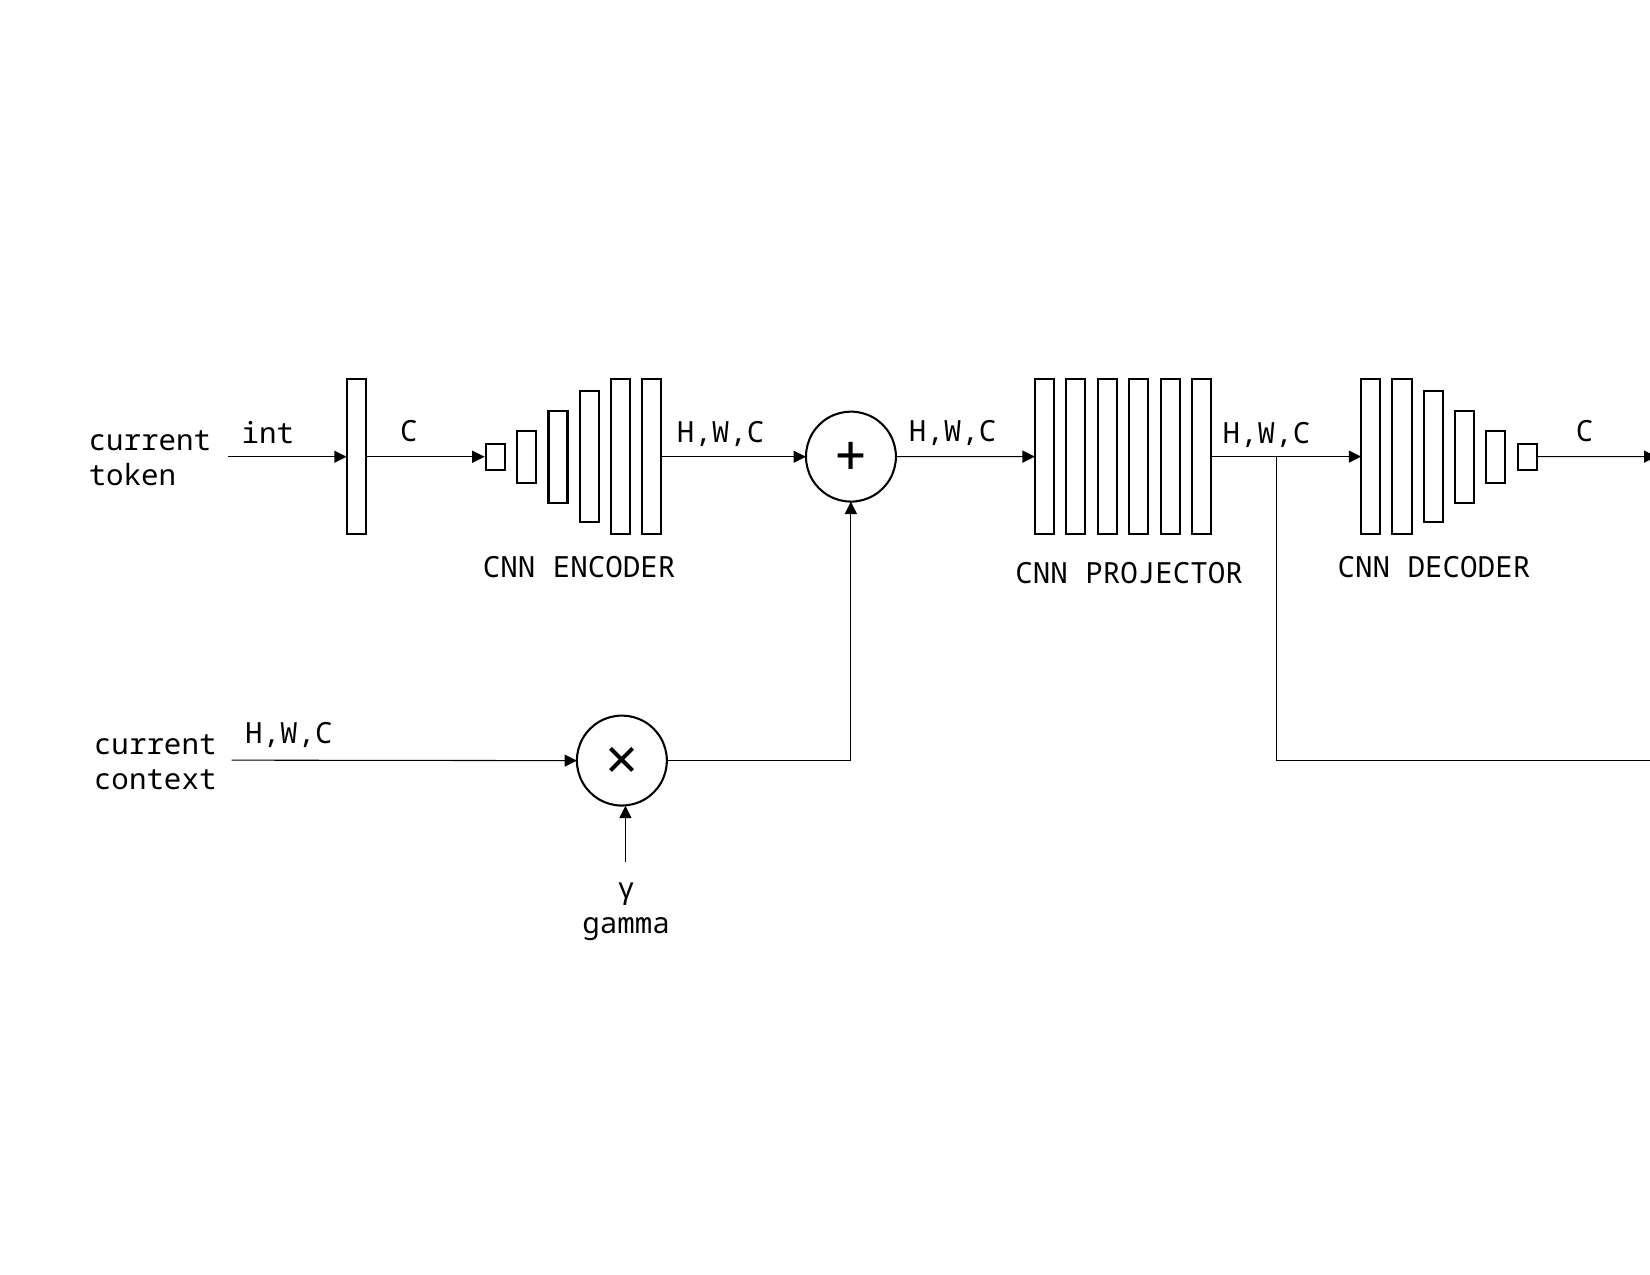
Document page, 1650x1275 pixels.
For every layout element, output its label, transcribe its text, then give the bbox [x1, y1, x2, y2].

text_box H,W,C [662, 406, 780, 456]
text_box × [576, 715, 667, 806]
text_box + [806, 411, 896, 502]
text_box CNN PROJECTOR [1000, 546, 1258, 597]
text_box γ gamma [567, 861, 685, 947]
text_box int [226, 407, 310, 458]
text_box current context [79, 717, 232, 803]
text_box H,W,C [894, 404, 1012, 455]
text_box H,W,C [230, 707, 348, 758]
text_box C [385, 404, 433, 455]
text_box H,W,C [1207, 406, 1326, 457]
text_box C [1561, 404, 1609, 455]
text_box CNN ENCODER [468, 541, 691, 592]
text_box CNN DECODER [1322, 540, 1546, 591]
text_box current token [73, 413, 227, 499]
